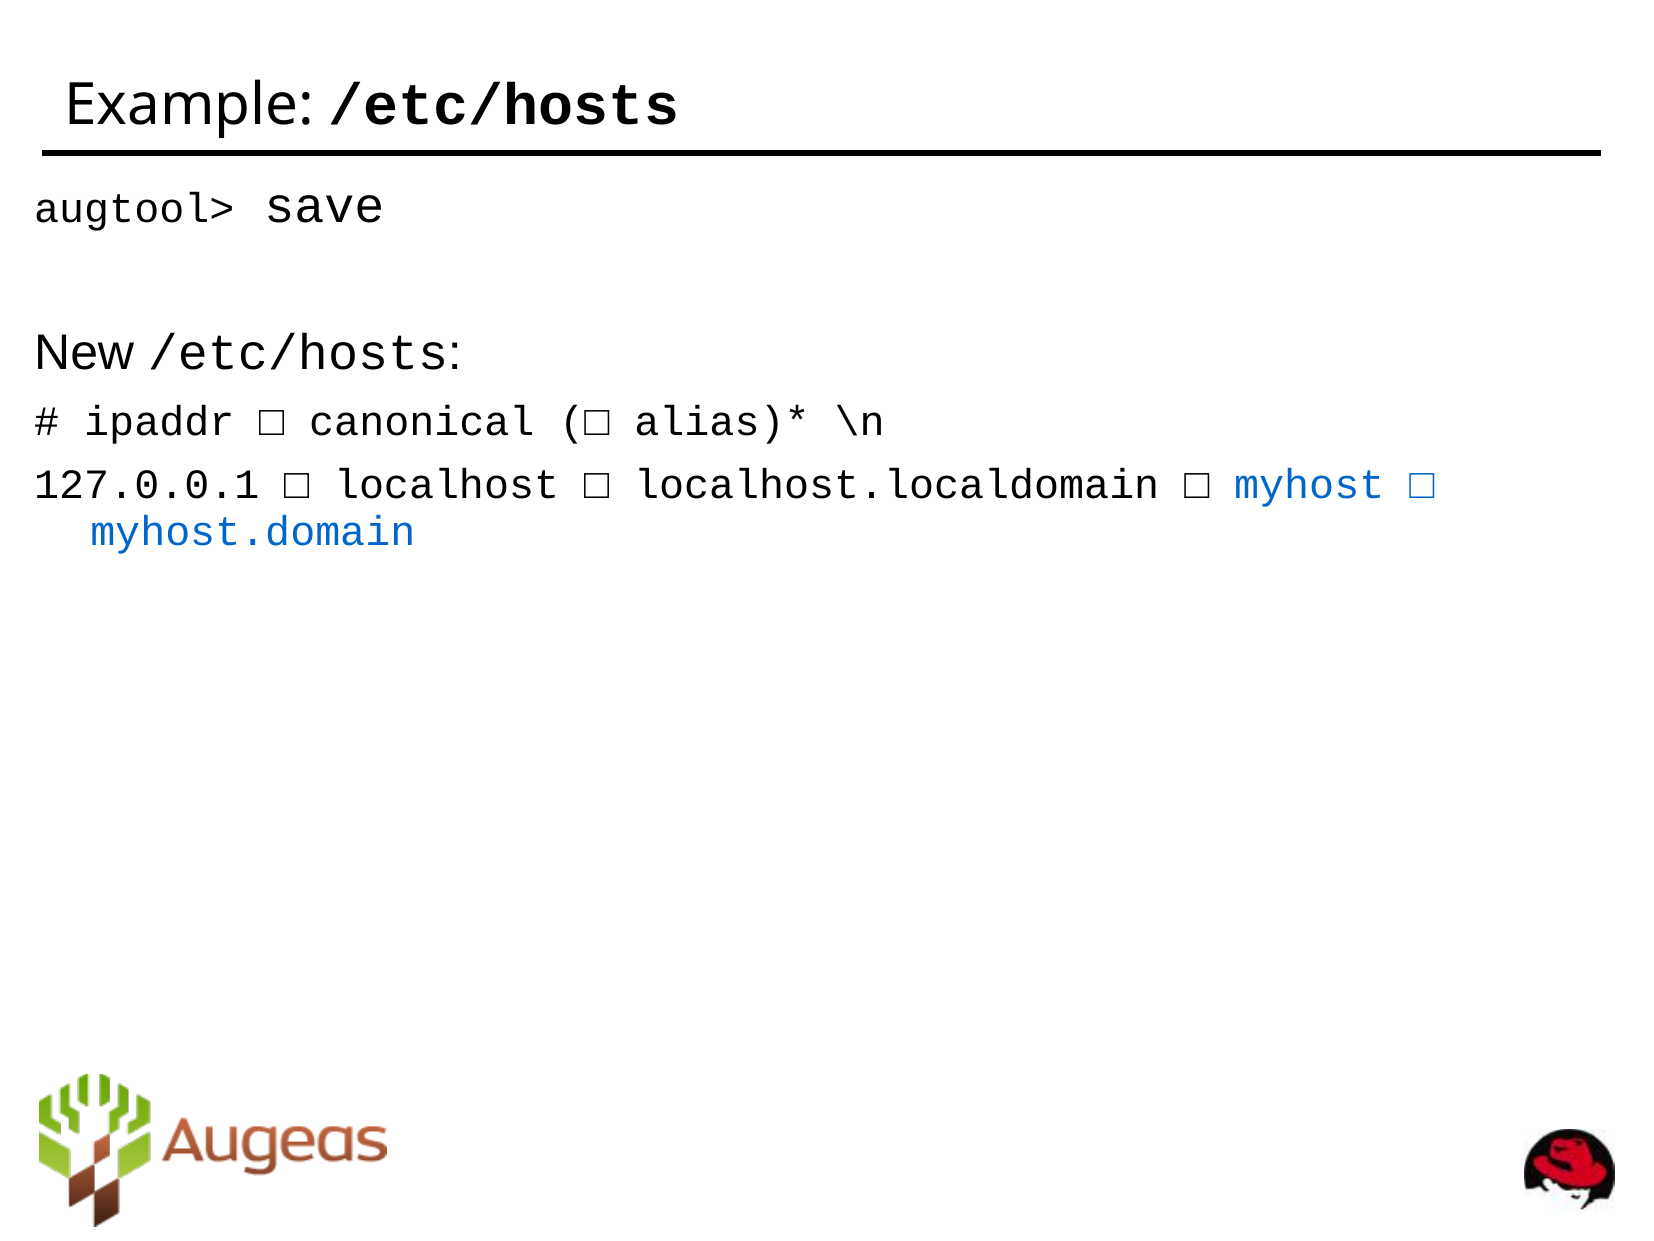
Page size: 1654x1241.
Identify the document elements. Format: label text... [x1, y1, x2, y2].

picture [1524, 1129, 1615, 1220]
picture [39, 1089, 387, 1227]
list augtool> save New /etc/hosts: # ipaddr □ canonical (□ alias)* \n 127.0.0.1 □ localhost □ localhost.localdomain □ myhost □ myhost.domain [34, 180, 1631, 1089]
title Example: /etc/hosts [64, 42, 1496, 161]
